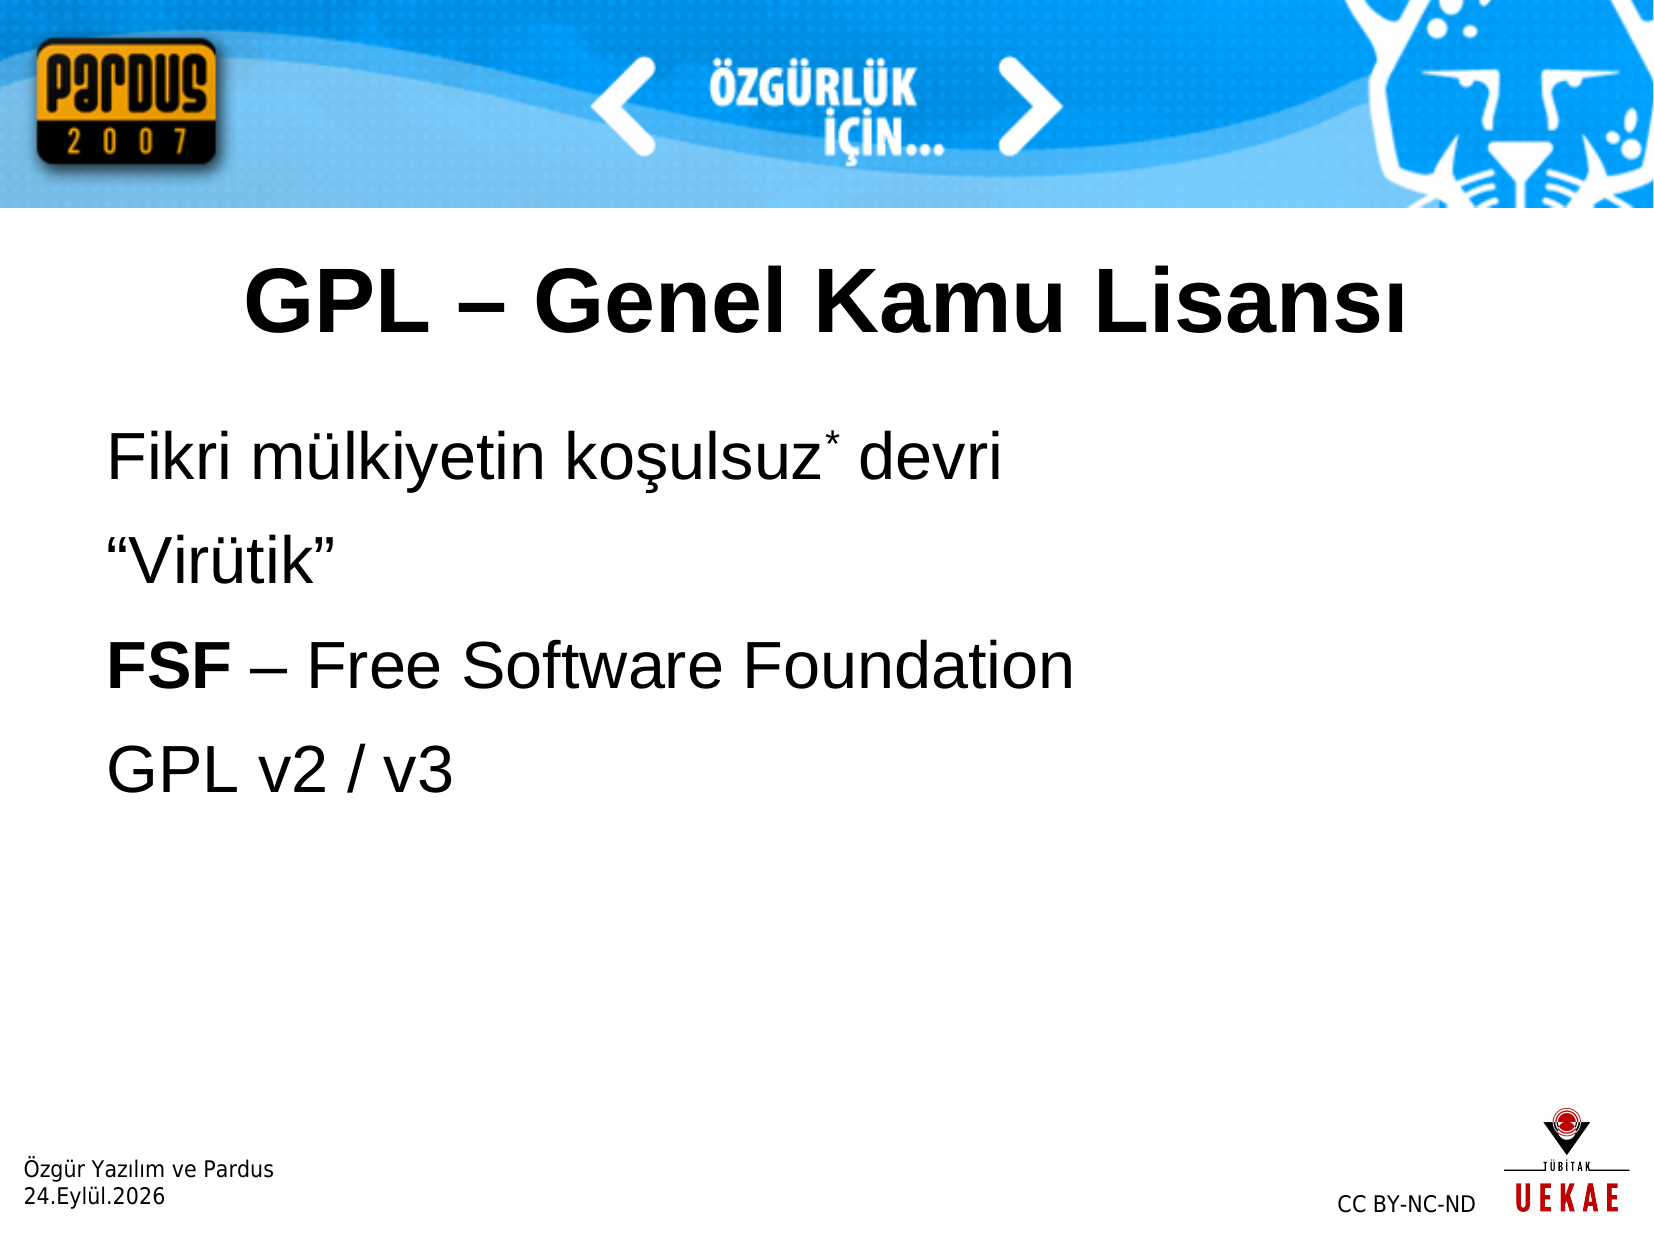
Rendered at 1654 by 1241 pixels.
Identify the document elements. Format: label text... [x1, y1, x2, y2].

picture [0, 0, 1654, 208]
title GPL – Genel Kamu Lisansı [82, 197, 1571, 405]
list Fikri mülkiyetin koşulsuz* devri “Virütik” FSF – Free Software Foundation GPL v2 / v3 [88, 419, 1571, 1056]
picture [1500, 1104, 1634, 1215]
